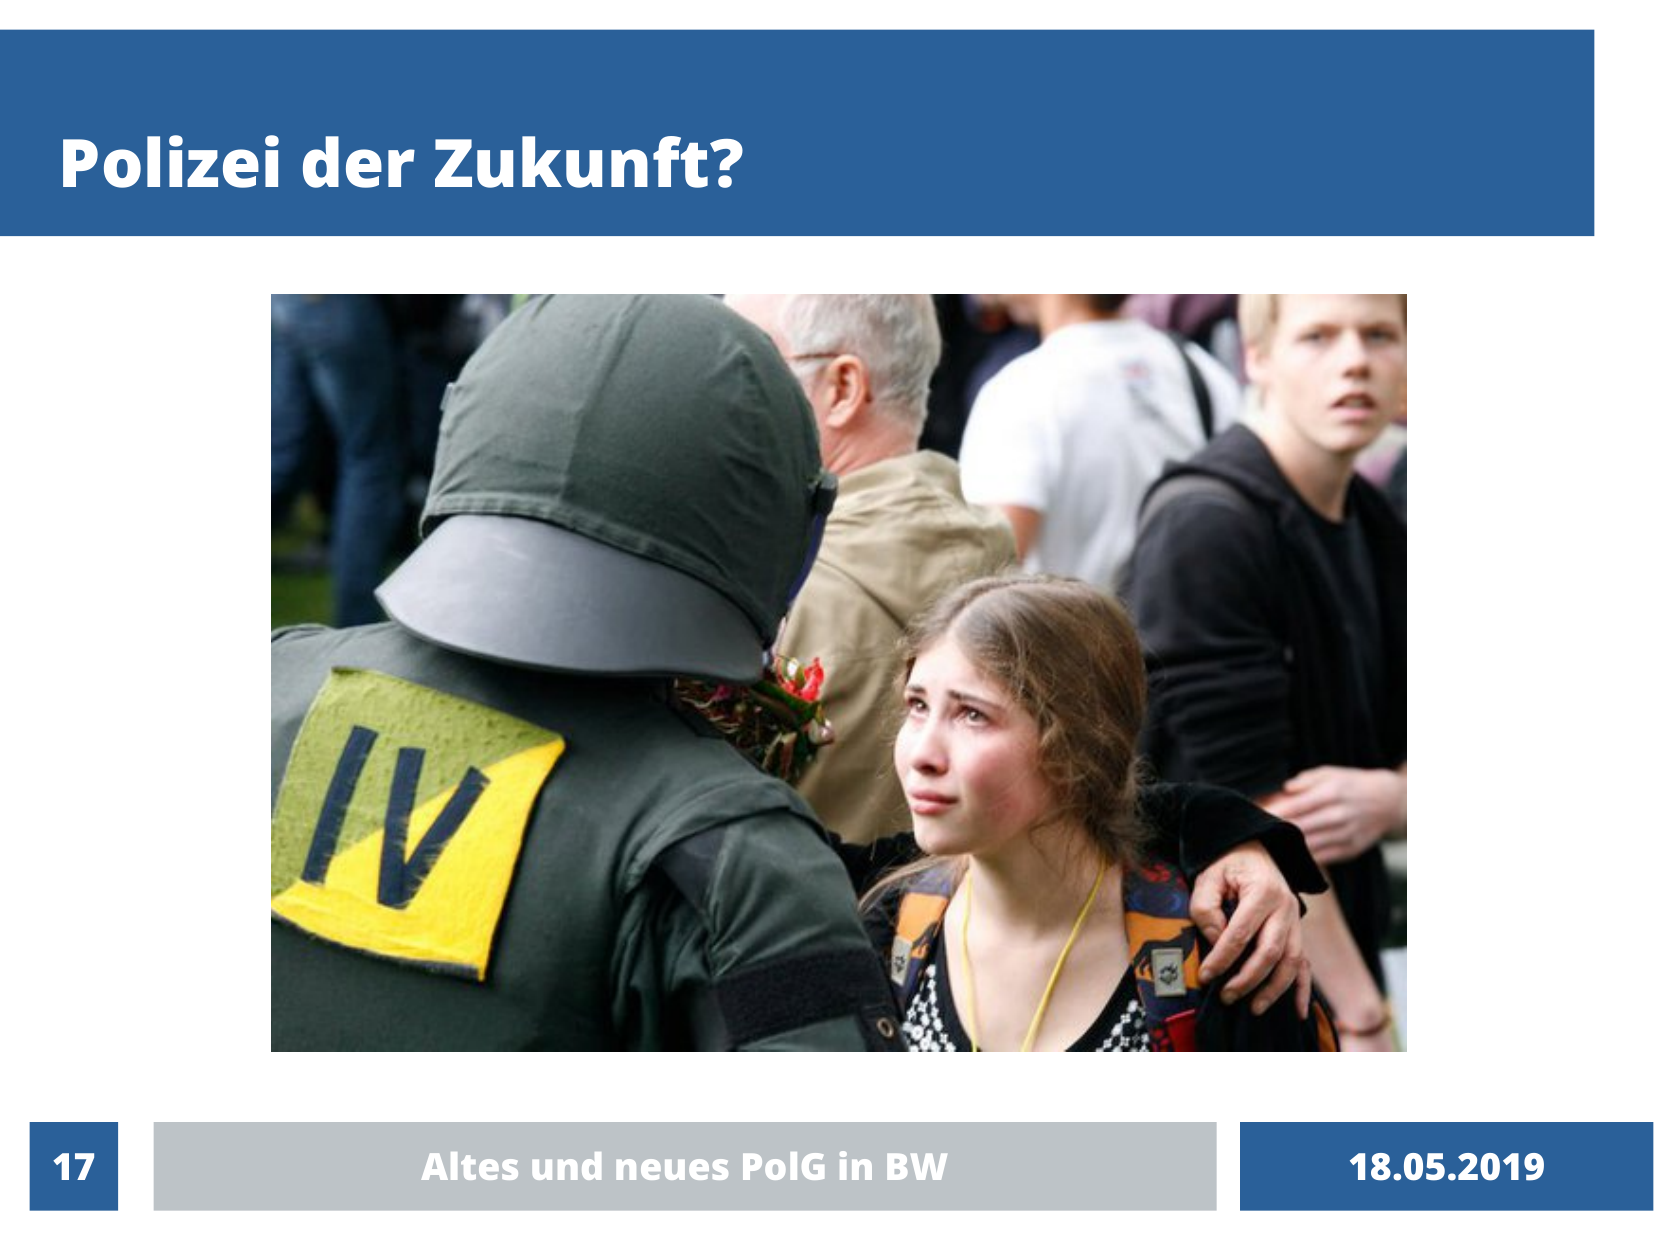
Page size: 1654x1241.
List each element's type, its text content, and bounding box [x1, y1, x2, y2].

picture [271, 294, 1407, 1052]
title Polizei der Zukunft? [59, 59, 1595, 207]
